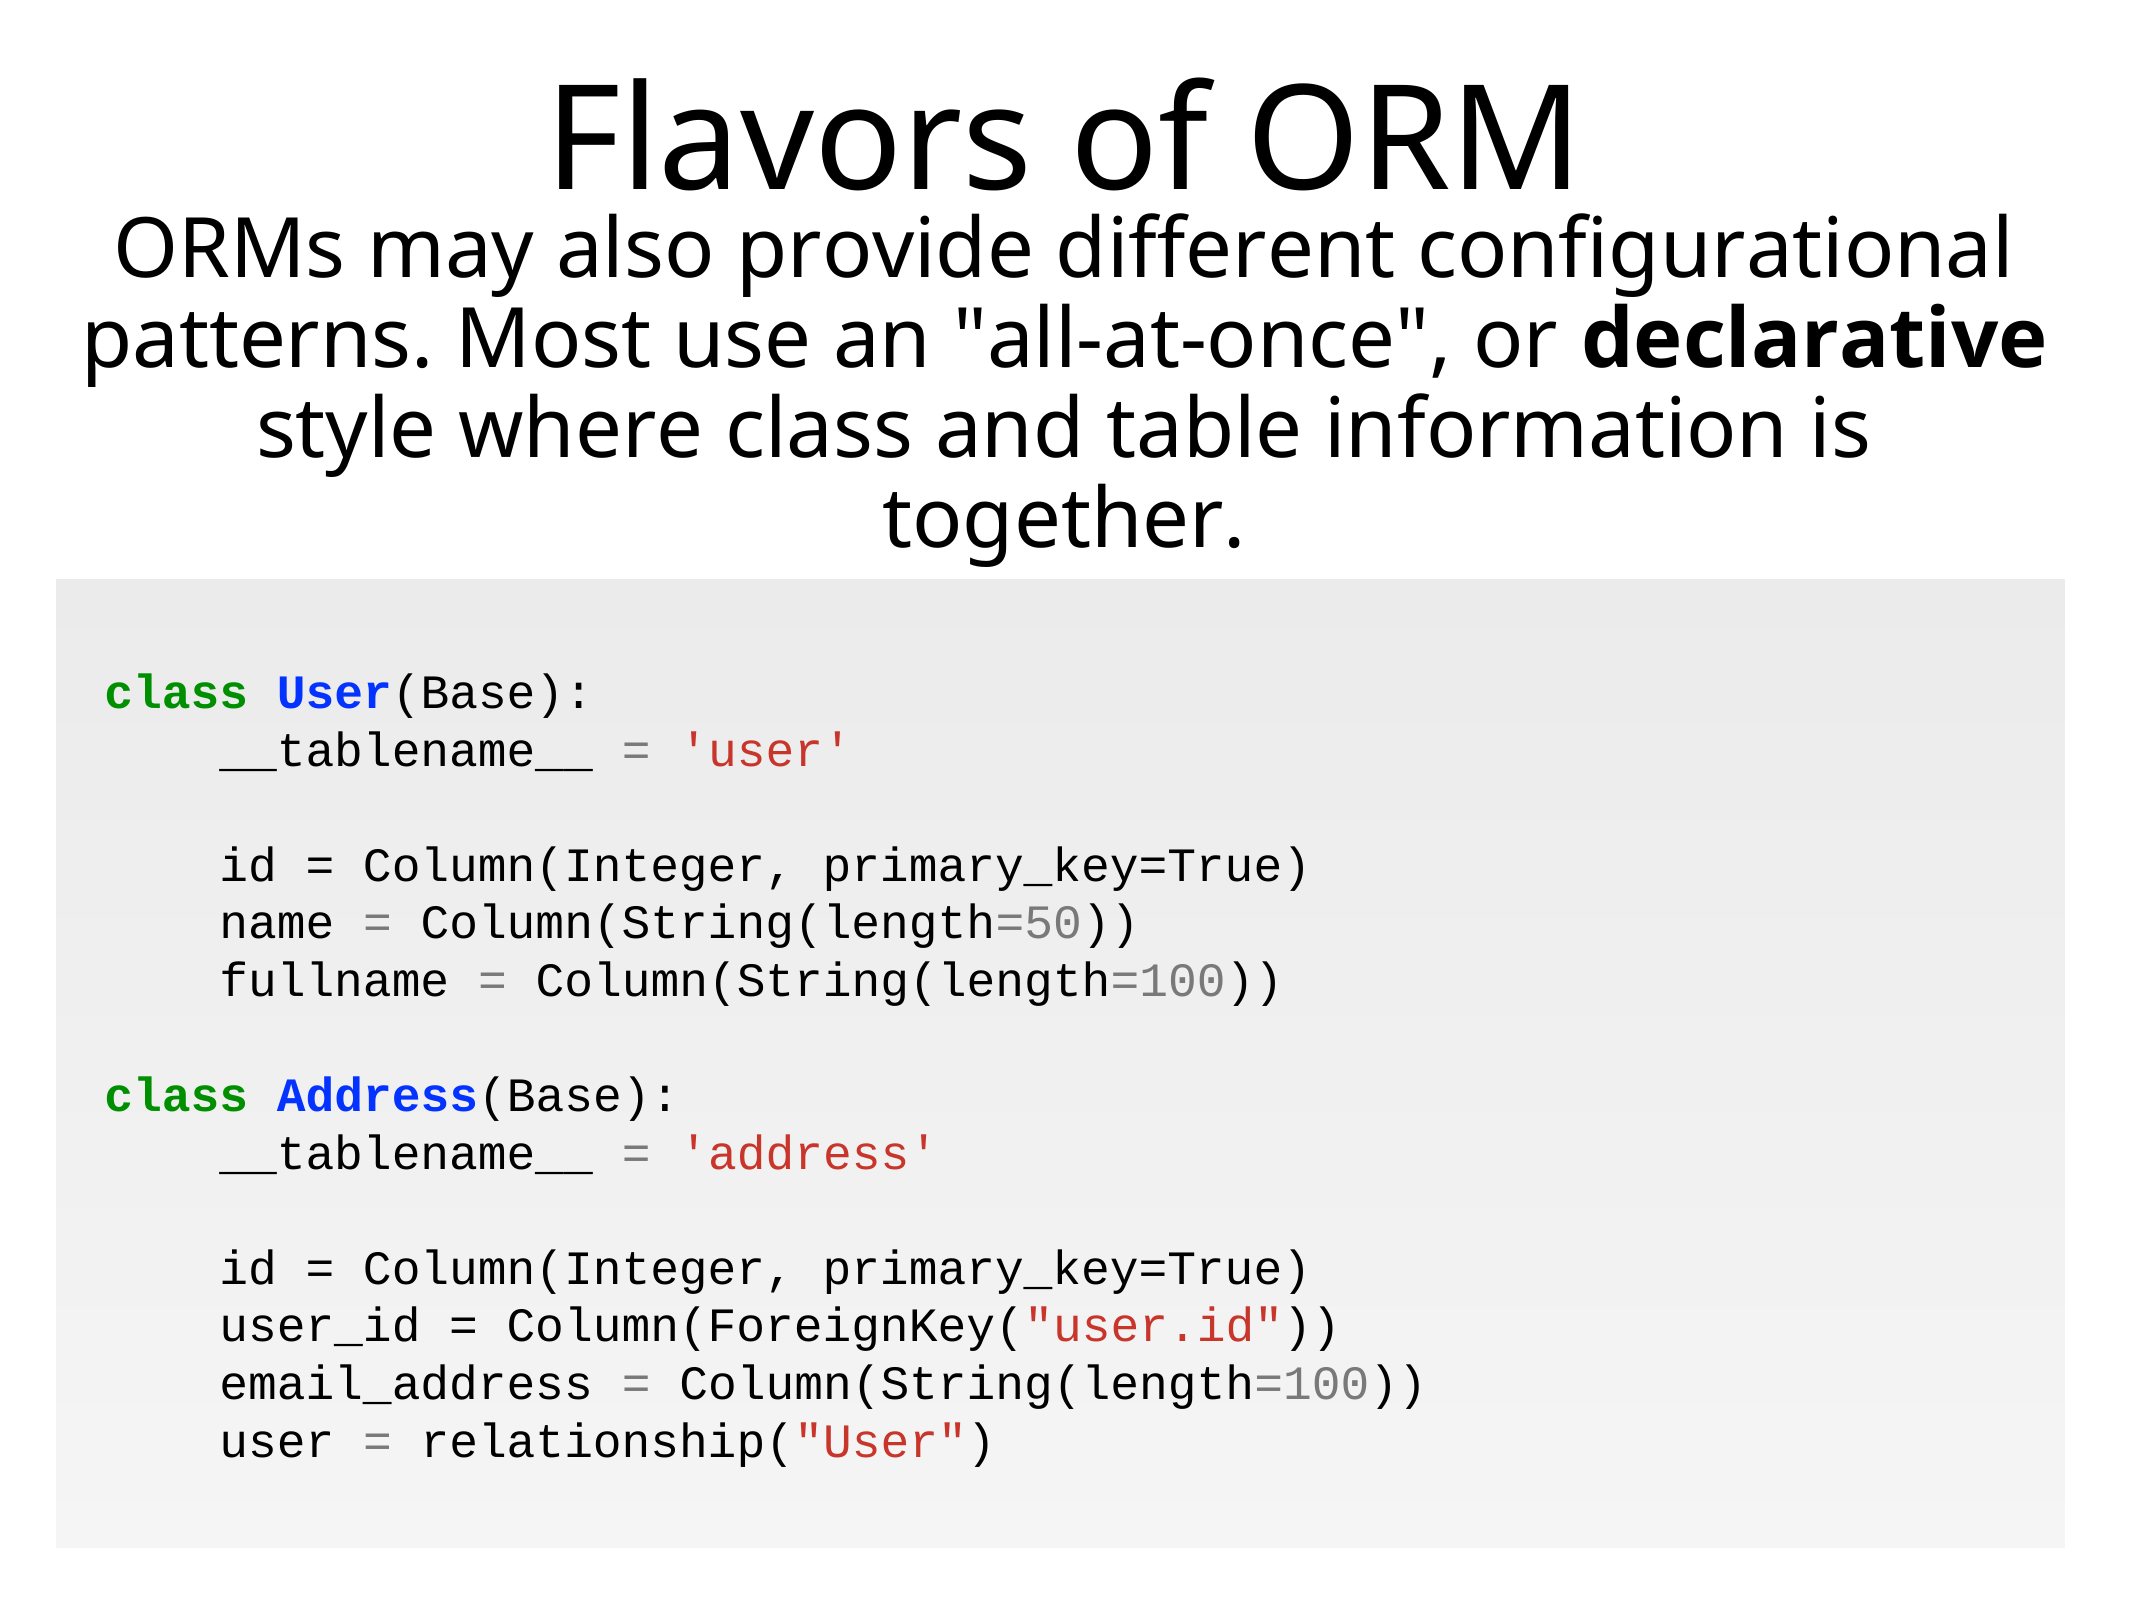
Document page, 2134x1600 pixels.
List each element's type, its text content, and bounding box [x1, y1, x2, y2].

list class User(Base): __tablename__ = 'user' id = Column(Integer, primary_key=True) name = Column(String(length=50)) fullname = Column(String(length=100)) class Address(Base): __tablename__ = 'address' id = Column(Integer, primary_key=True) user_id = Column(ForeignKey("user.id")) email_address = Column(String(length=100)) user = relationship("User") [56, 579, 2065, 1548]
title Flavors of ORM [60, 41, 2069, 244]
text_box ORMs may also provide different configurational patterns. Most use an "all-at-once", or declarative style where class and table information is together. [58, 197, 2071, 574]
